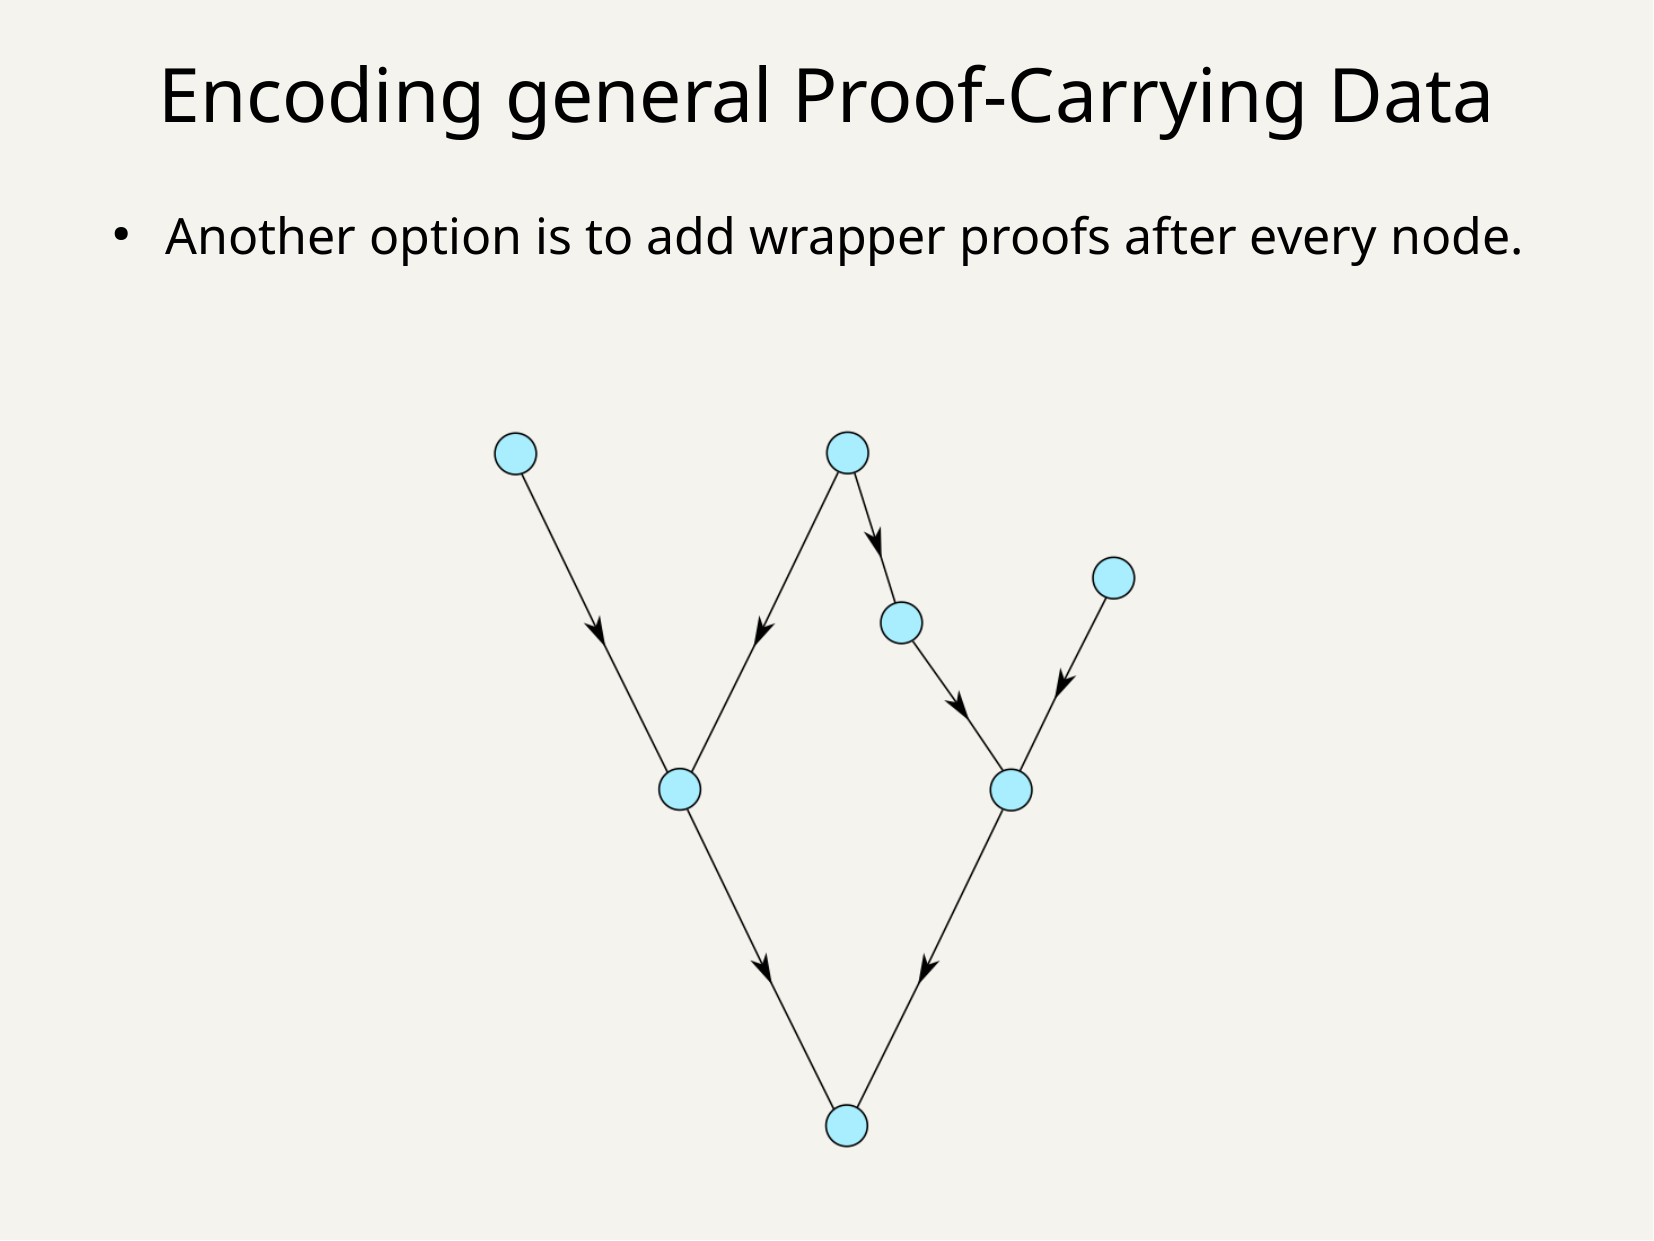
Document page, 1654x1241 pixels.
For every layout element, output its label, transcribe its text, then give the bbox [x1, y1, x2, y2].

title Encoding general Proof-Carrying Data [82, 23, 1571, 164]
picture [479, 425, 1146, 1158]
list Another option is to add wrapper proofs after every node. [94, 200, 1595, 426]
